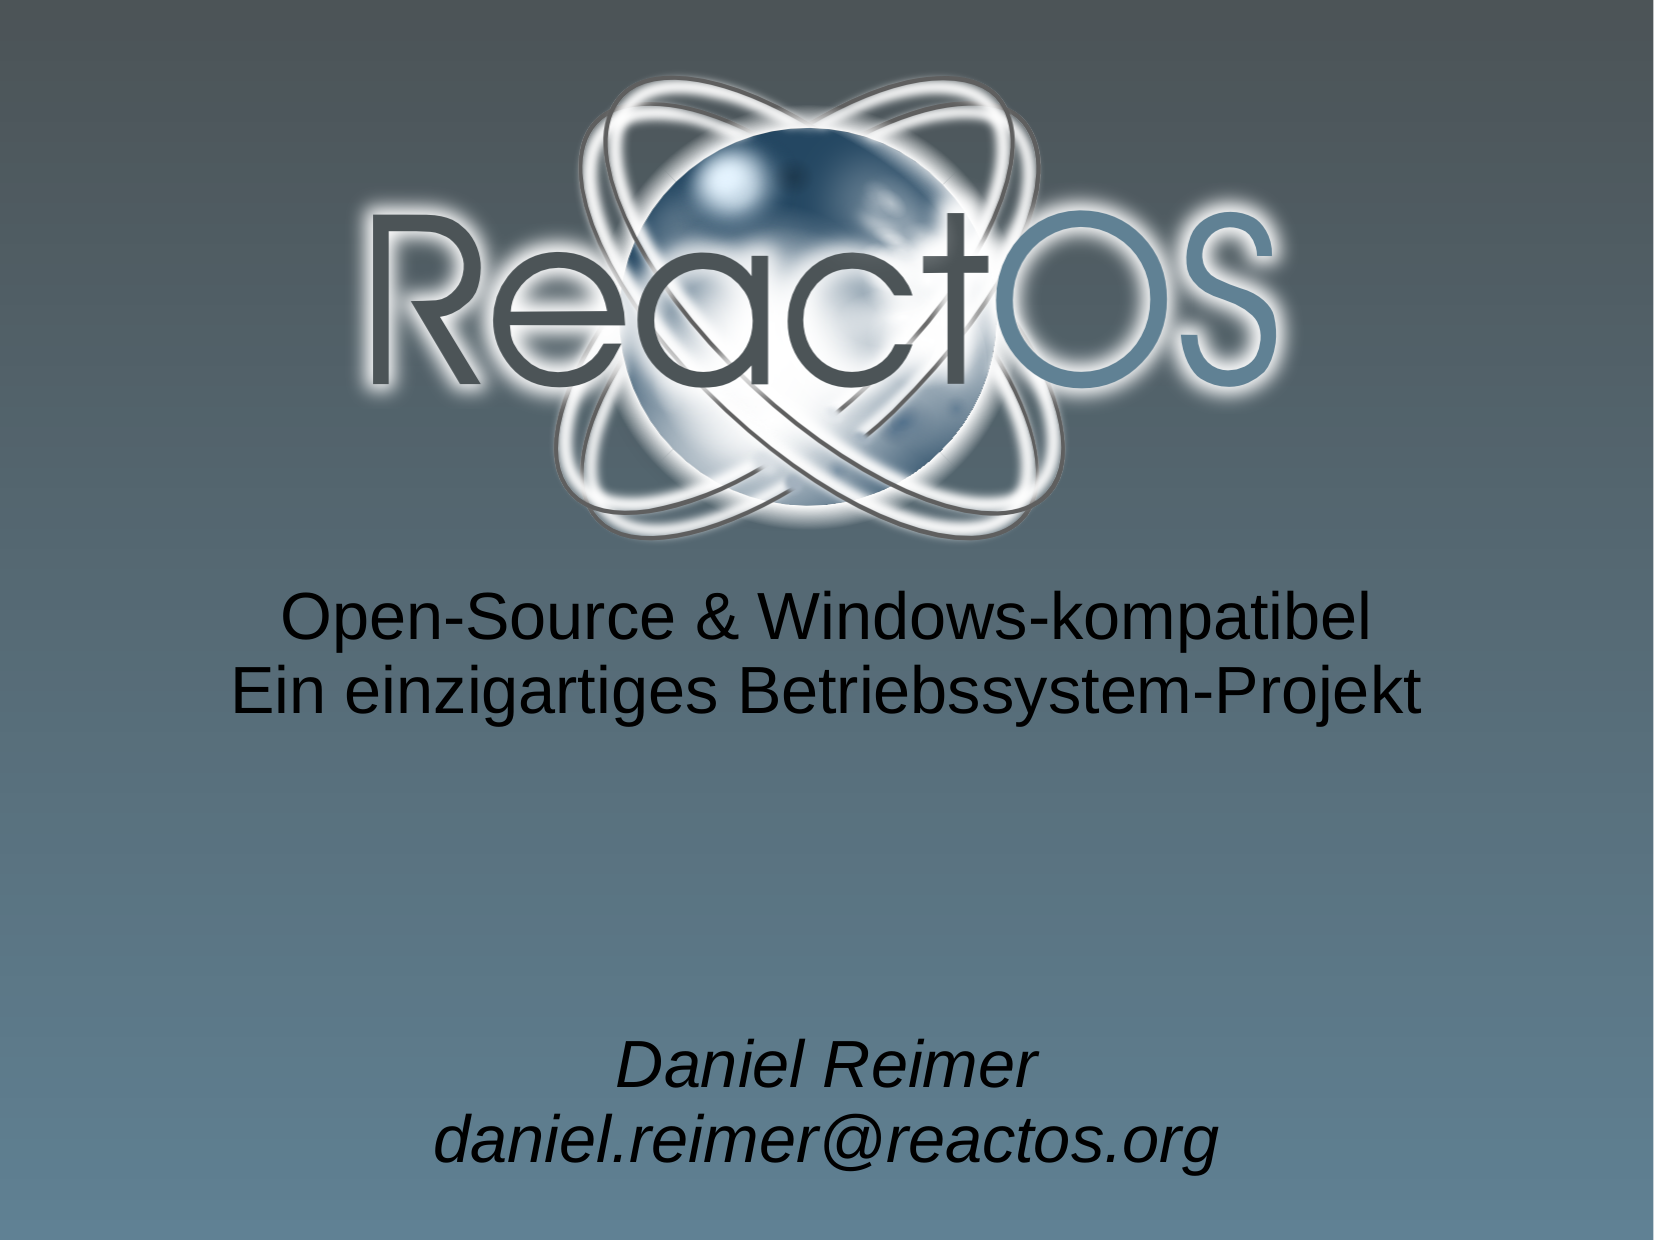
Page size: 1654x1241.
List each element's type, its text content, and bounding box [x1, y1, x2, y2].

picture [326, 37, 1327, 578]
subtitle Open-Source & Windows-kompatibel Ein einzigartiges Betriebssystem-Projekt Daniel Reimer daniel.reimer@reactos.org [82, 578, 1571, 1193]
